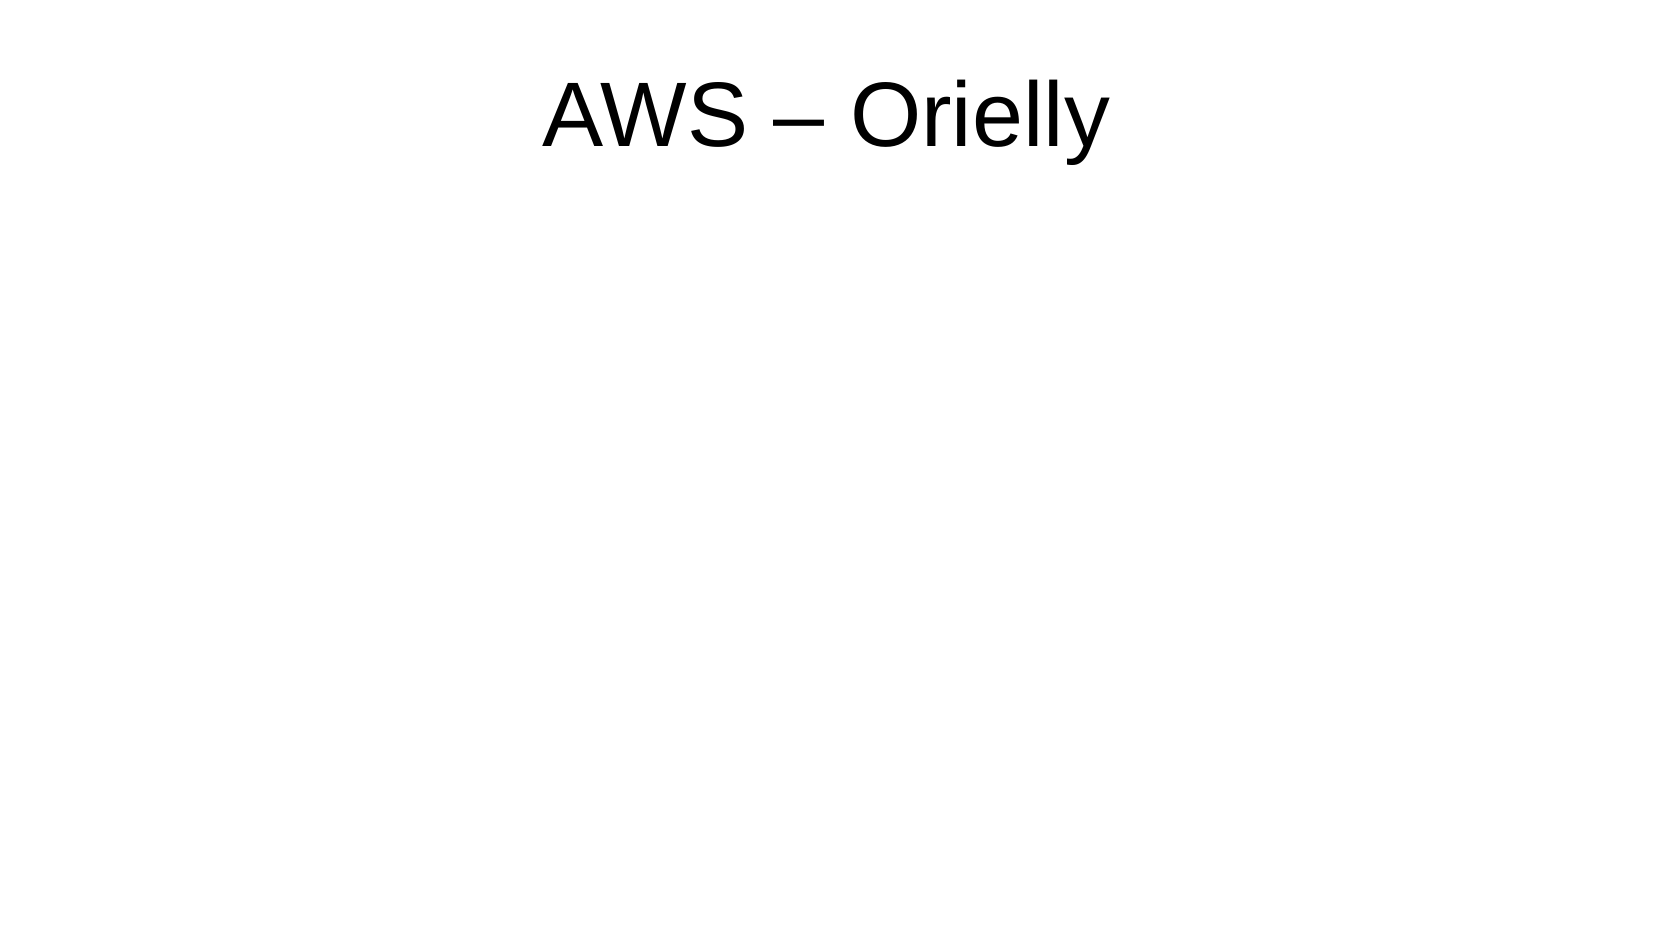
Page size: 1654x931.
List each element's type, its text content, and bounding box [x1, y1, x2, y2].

title AWS – Orielly [82, 37, 1571, 193]
